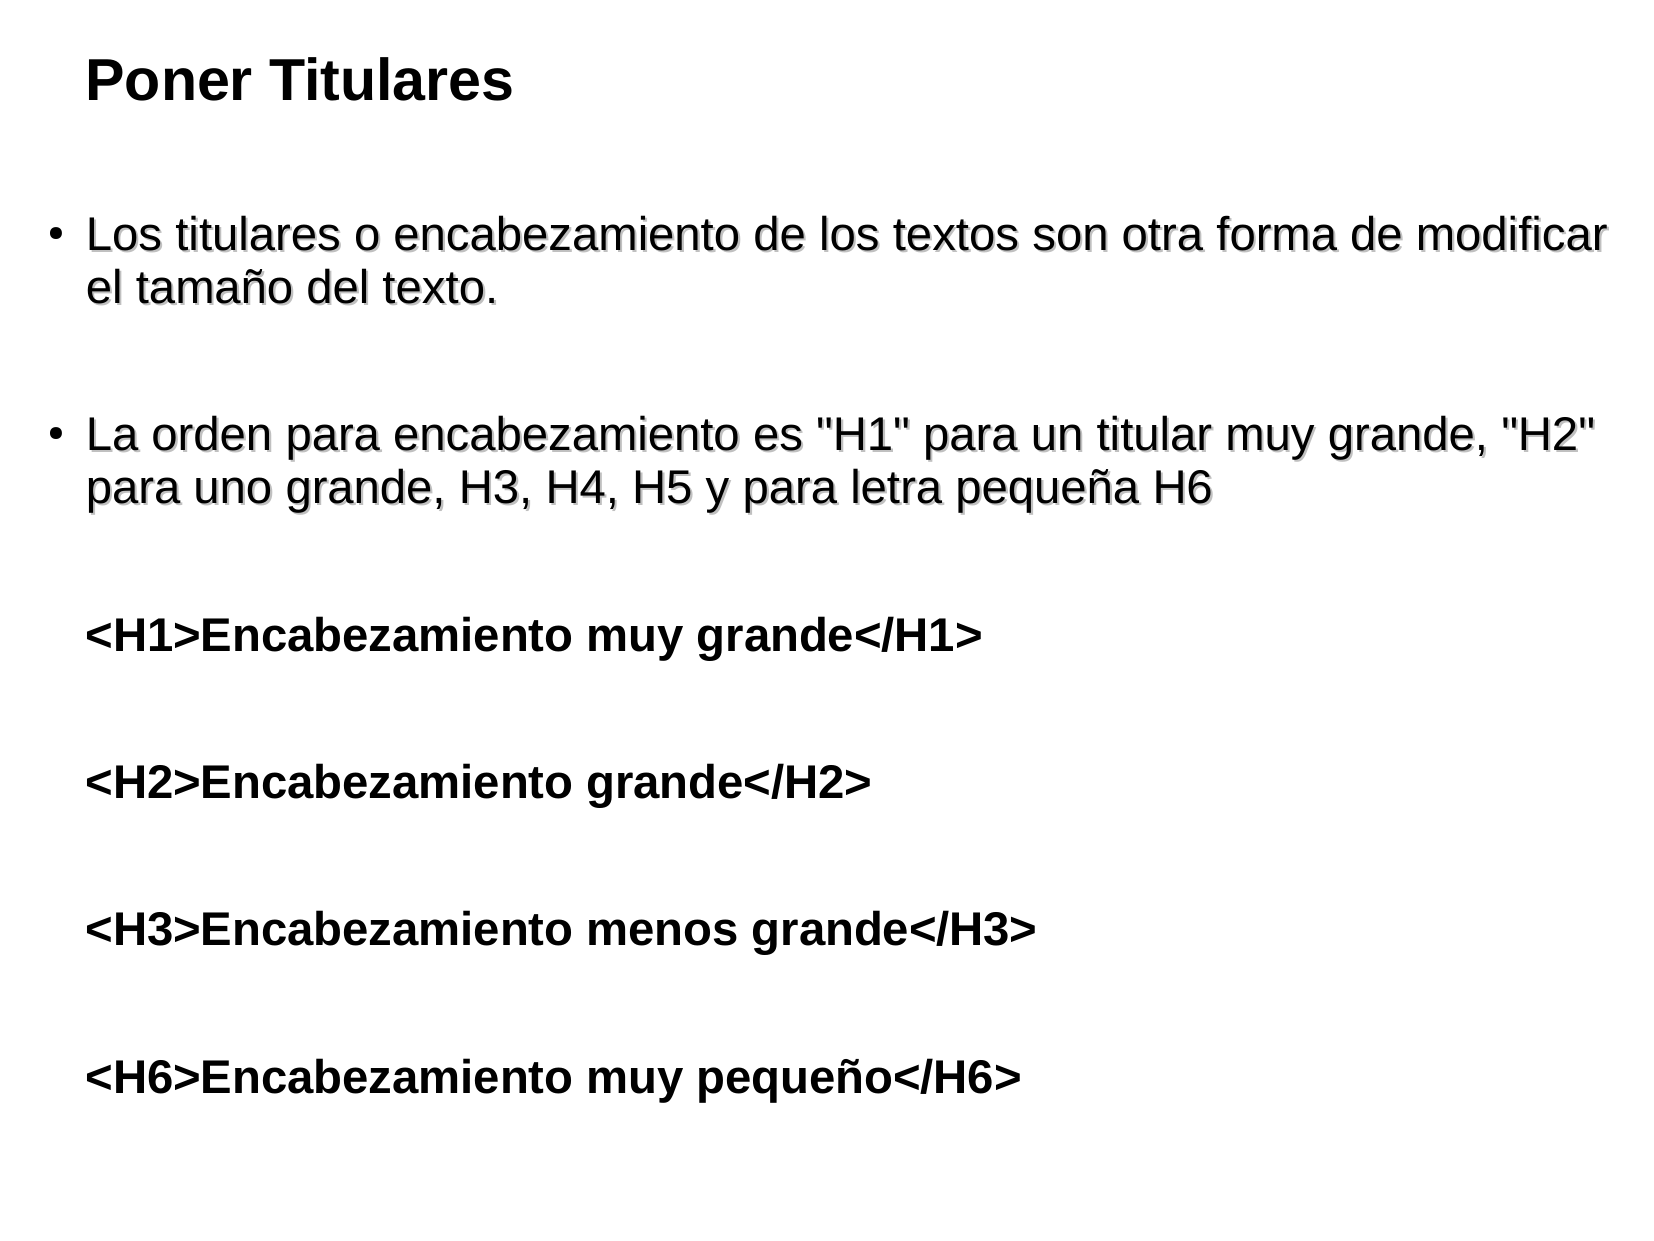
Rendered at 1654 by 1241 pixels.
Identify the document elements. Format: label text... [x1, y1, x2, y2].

list Poner Titulares Los titulares o encabezamiento de los textos son otra forma de modificar el tamaño del texto. La orden para encabezamiento es "H1" para un titular muy grande, "H2" para uno grande, H3, H4, H5 y para letra pequeña H6 <H1>Encabezamiento muy grande</H1> <H2>Encabezamiento grande</H2> <H3>Encabezamiento menos grande</H3> <H6>Encabezamiento muy pequeño</H6> [35, 47, 1630, 1193]
